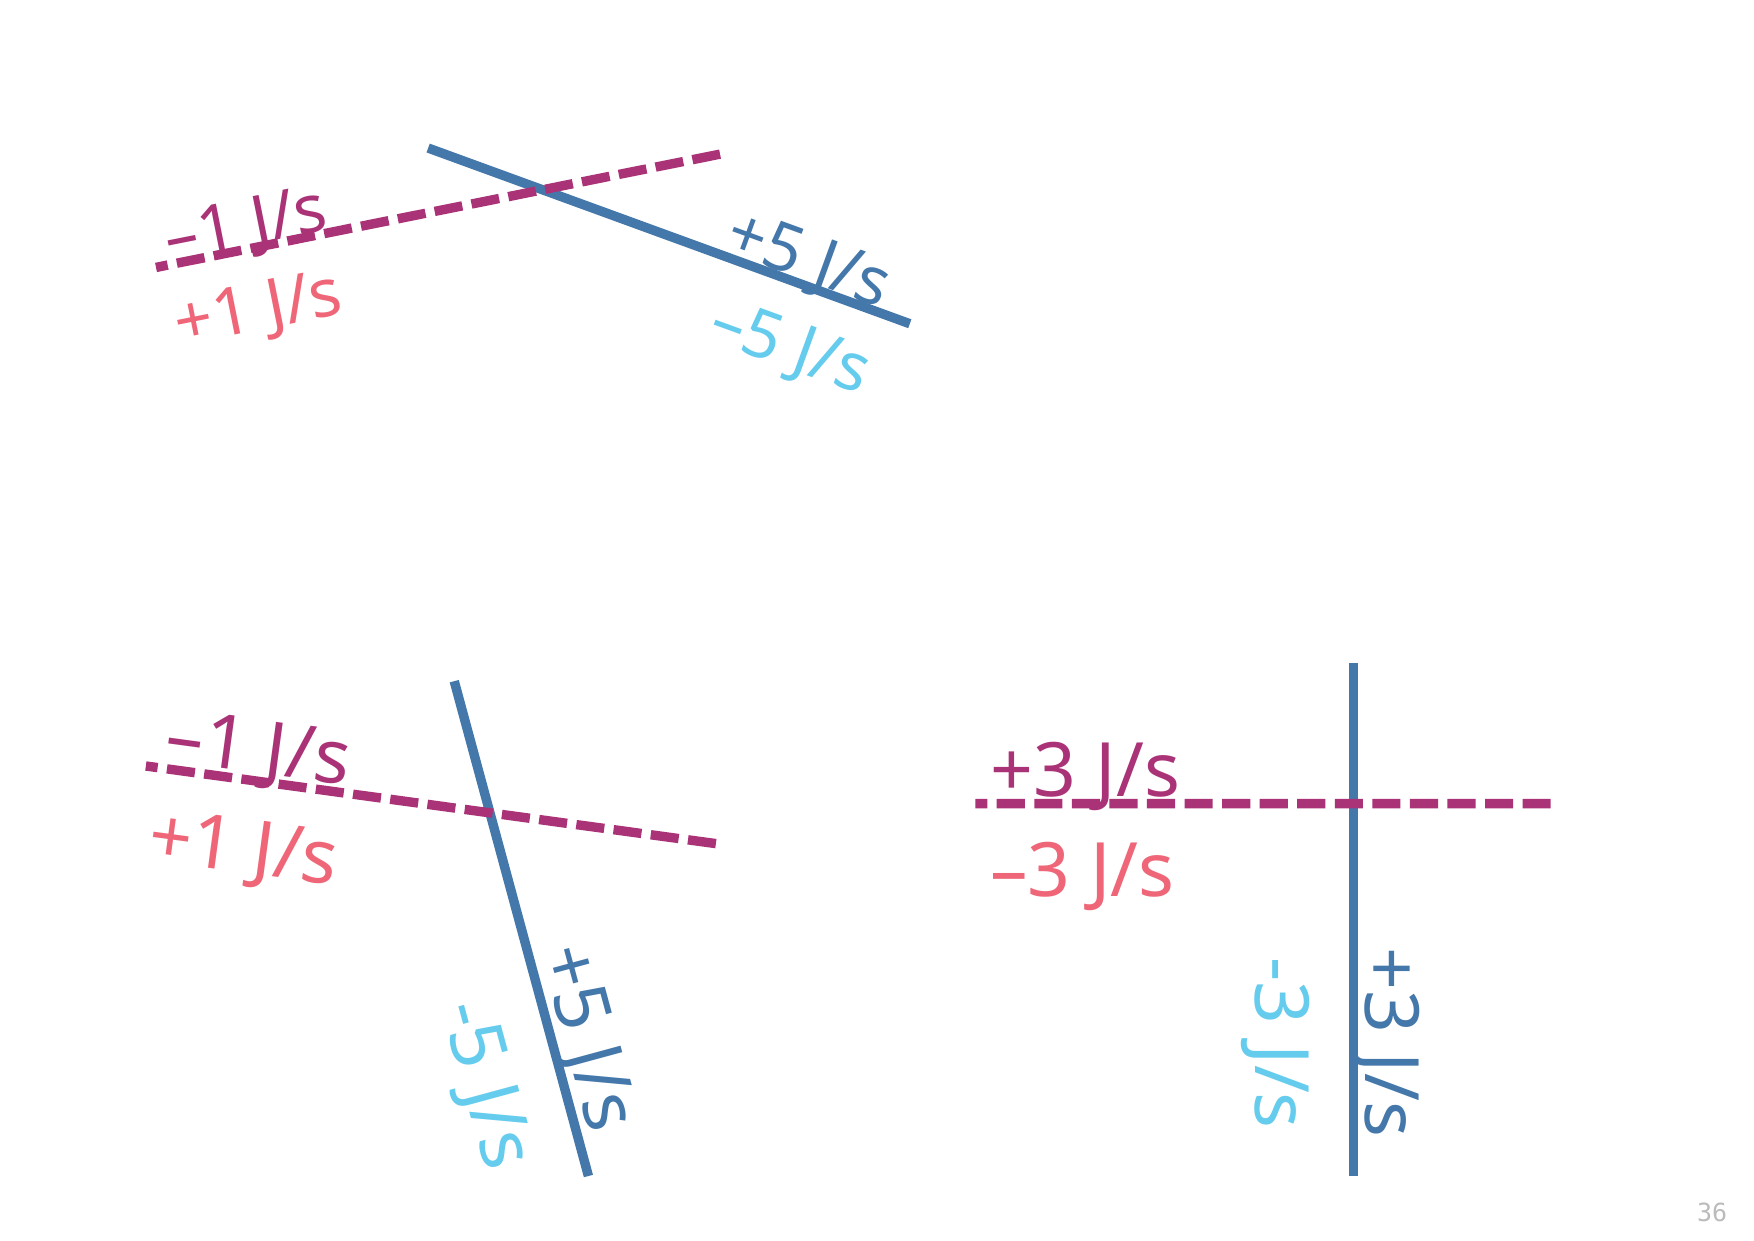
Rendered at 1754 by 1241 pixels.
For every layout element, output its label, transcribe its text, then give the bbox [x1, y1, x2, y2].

text_box [581, 171, 611, 187]
text_box [352, 789, 382, 803]
text_box [687, 835, 717, 849]
text_box [1071, 799, 1101, 808]
text_box [156, 266, 169, 270]
text_box +5 J/s [707, 171, 935, 321]
text_box [315, 784, 345, 798]
text_box +5 J/s [534, 914, 683, 1164]
text_box [1485, 798, 1514, 809]
text_box [691, 149, 722, 165]
text_box [1522, 798, 1551, 809]
text_box [166, 764, 196, 778]
text_box [250, 247, 262, 251]
text_box [501, 809, 531, 823]
text_box [538, 814, 568, 829]
text_box [996, 799, 1025, 808]
text_box [575, 819, 605, 834]
text_box [1297, 798, 1326, 809]
text_box -5 J/s [432, 959, 575, 1189]
text_box [1034, 799, 1063, 808]
text_box [650, 830, 680, 844]
text_box [1334, 798, 1363, 809]
text_box [287, 236, 316, 243]
text_box [1109, 799, 1138, 808]
text_box +3 J/s [1363, 932, 1453, 1167]
text_box [277, 779, 308, 793]
text_box [654, 156, 685, 172]
text_box [544, 179, 574, 194]
text_box [268, 243, 279, 247]
text_box [324, 229, 353, 236]
text_box [145, 761, 159, 772]
text_box [213, 251, 242, 258]
text_box –3 J/s [975, 808, 1210, 899]
text_box [240, 774, 268, 786]
text_box [361, 216, 390, 229]
text_box +1 J/s [149, 225, 395, 352]
text_box [470, 193, 501, 209]
text_box [507, 186, 537, 202]
text_box –1 J/s [139, 143, 377, 268]
text_box [433, 201, 464, 217]
text_box [177, 258, 206, 266]
text_box [1146, 799, 1176, 808]
text_box [203, 769, 233, 783]
text_box [389, 794, 419, 808]
text_box [617, 164, 648, 180]
text_box [396, 208, 427, 224]
text_box [1222, 798, 1251, 809]
text_box +3 J/s [975, 708, 1210, 799]
text_box [975, 799, 988, 808]
text_box [1372, 798, 1401, 809]
text_box [1447, 798, 1476, 809]
text_box [464, 804, 494, 818]
text_box [612, 825, 643, 839]
text_box [1259, 798, 1288, 809]
text_box [1184, 798, 1213, 809]
text_box [426, 799, 457, 813]
text_box +1 J/s [131, 771, 376, 892]
text_box -3 J/s [1253, 942, 1344, 1157]
text_box –5 J/s [678, 255, 902, 411]
text_box –1 J/s [148, 671, 385, 792]
text_box [1409, 798, 1439, 809]
